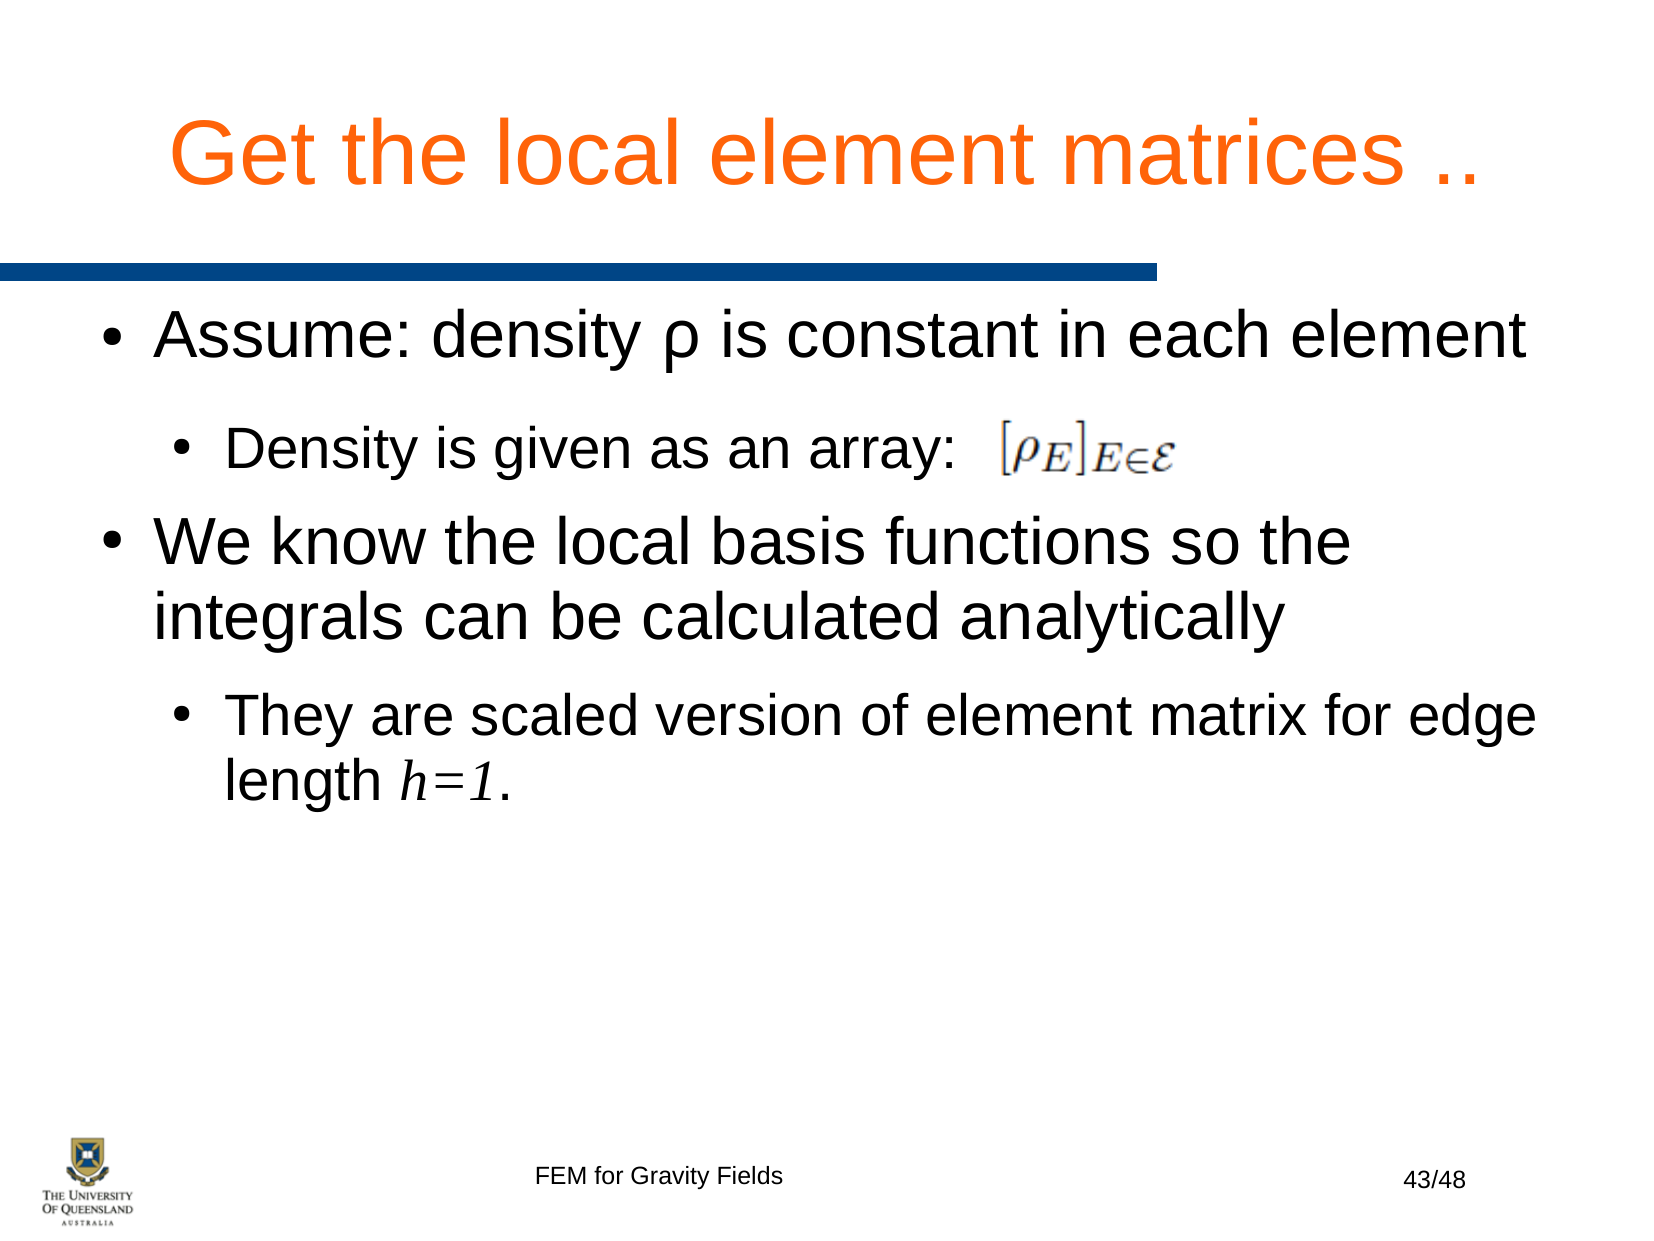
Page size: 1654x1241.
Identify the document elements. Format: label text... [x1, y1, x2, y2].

title Get the local element matrices .. [82, 49, 1571, 257]
list Assume: density ρ is constant in each element Density is given as an array: We know the local basis functions so the integrals can be calculated analytically They are scaled version of element matrix for edge length h=1. [82, 290, 1571, 1010]
picture [984, 407, 1189, 490]
picture [35, 1133, 142, 1235]
